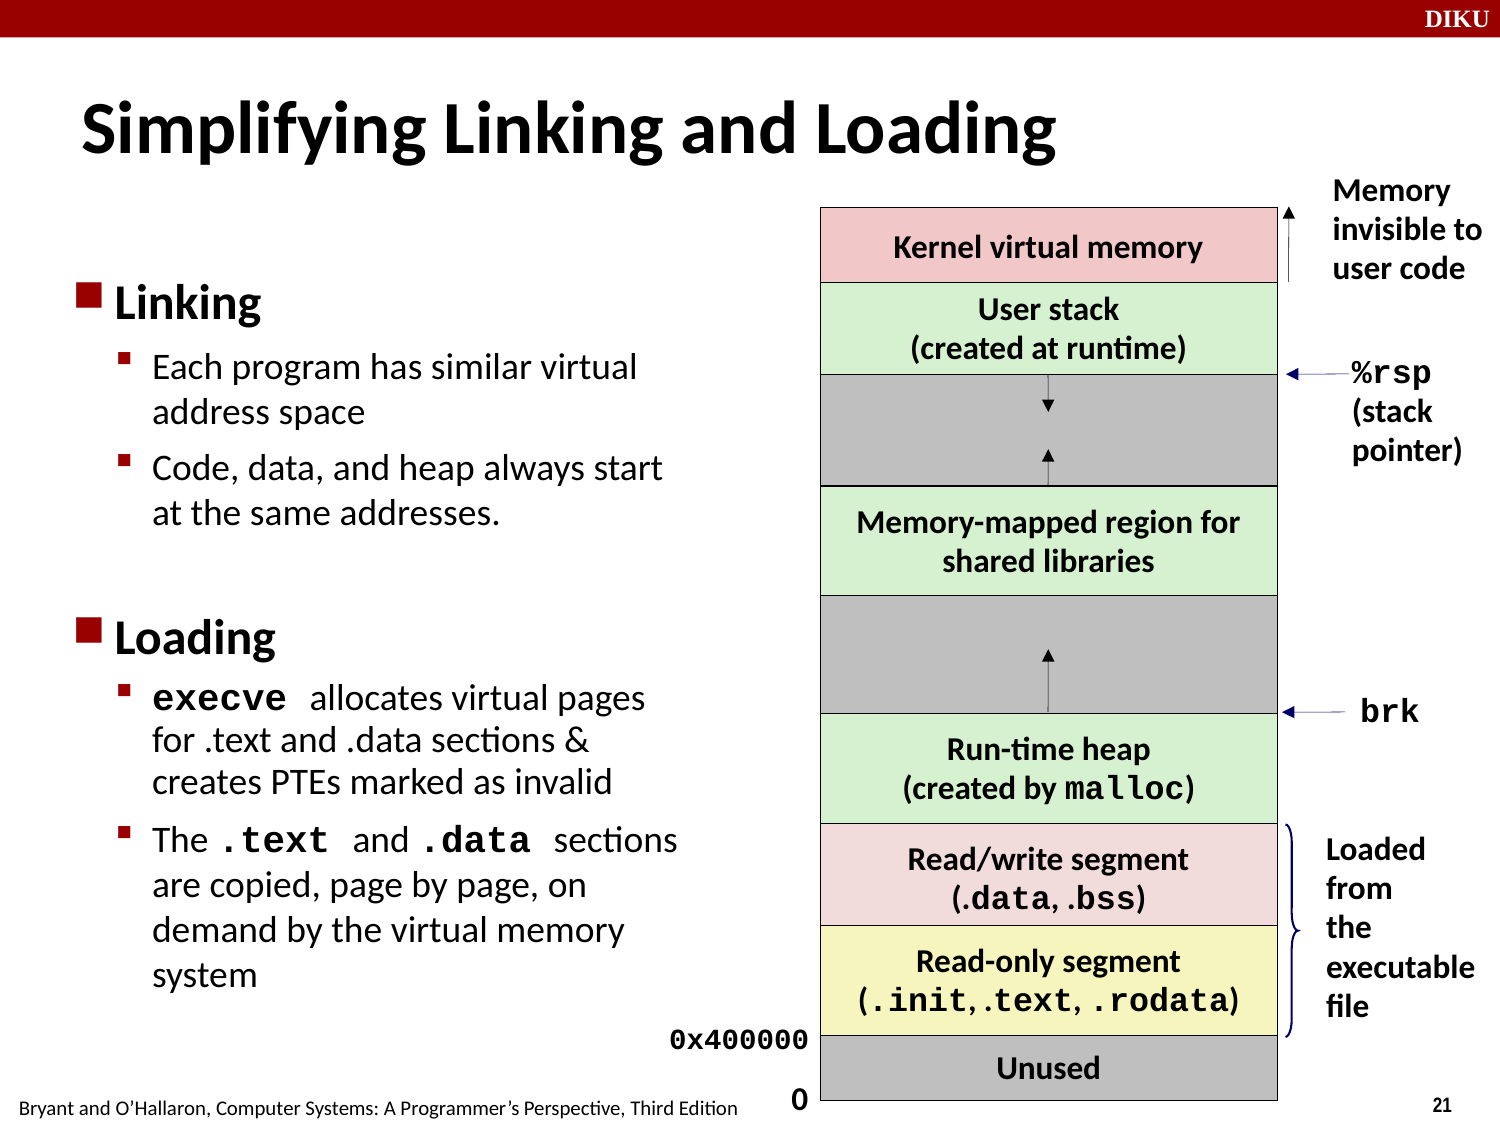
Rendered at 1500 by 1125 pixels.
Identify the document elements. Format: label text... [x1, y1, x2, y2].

text_box brk [1345, 684, 1436, 740]
text_box Run-time heap (created by malloc) [819, 713, 1278, 823]
text_box Kernel virtual memory [819, 207, 1278, 281]
text_box User stack (created at runtime) [819, 281, 1278, 375]
text_box %rsp (stack pointer) [1337, 345, 1479, 480]
text_box Unused [819, 1036, 1278, 1101]
text_box Read/write segment (.data, .bss) [819, 823, 1278, 925]
text_box Memory invisible to user code [1317, 162, 1498, 296]
text_box Simplifying Linking and Loading [66, 59, 1426, 188]
text_box Memory-mapped region for shared libraries [819, 486, 1278, 595]
text_box [819, 375, 1278, 486]
text_box Read-only segment (.init, .text, .rodata) [819, 925, 1278, 1036]
text_box Loaded from the executable file [1311, 821, 1499, 1034]
text_box 0 [776, 1071, 823, 1125]
text_box 0x400000 [654, 1015, 825, 1066]
text_box Linking Each program has similar virtual address space Code, data, and heap always start at the same addresses. Loading execve allocates virtual pages for .text and .data sections & creates PTEs marked as invalid The .text and .data sections are copied, page by page, on demand by the virtual memory system [62, 262, 713, 1047]
text_box [819, 595, 1278, 713]
